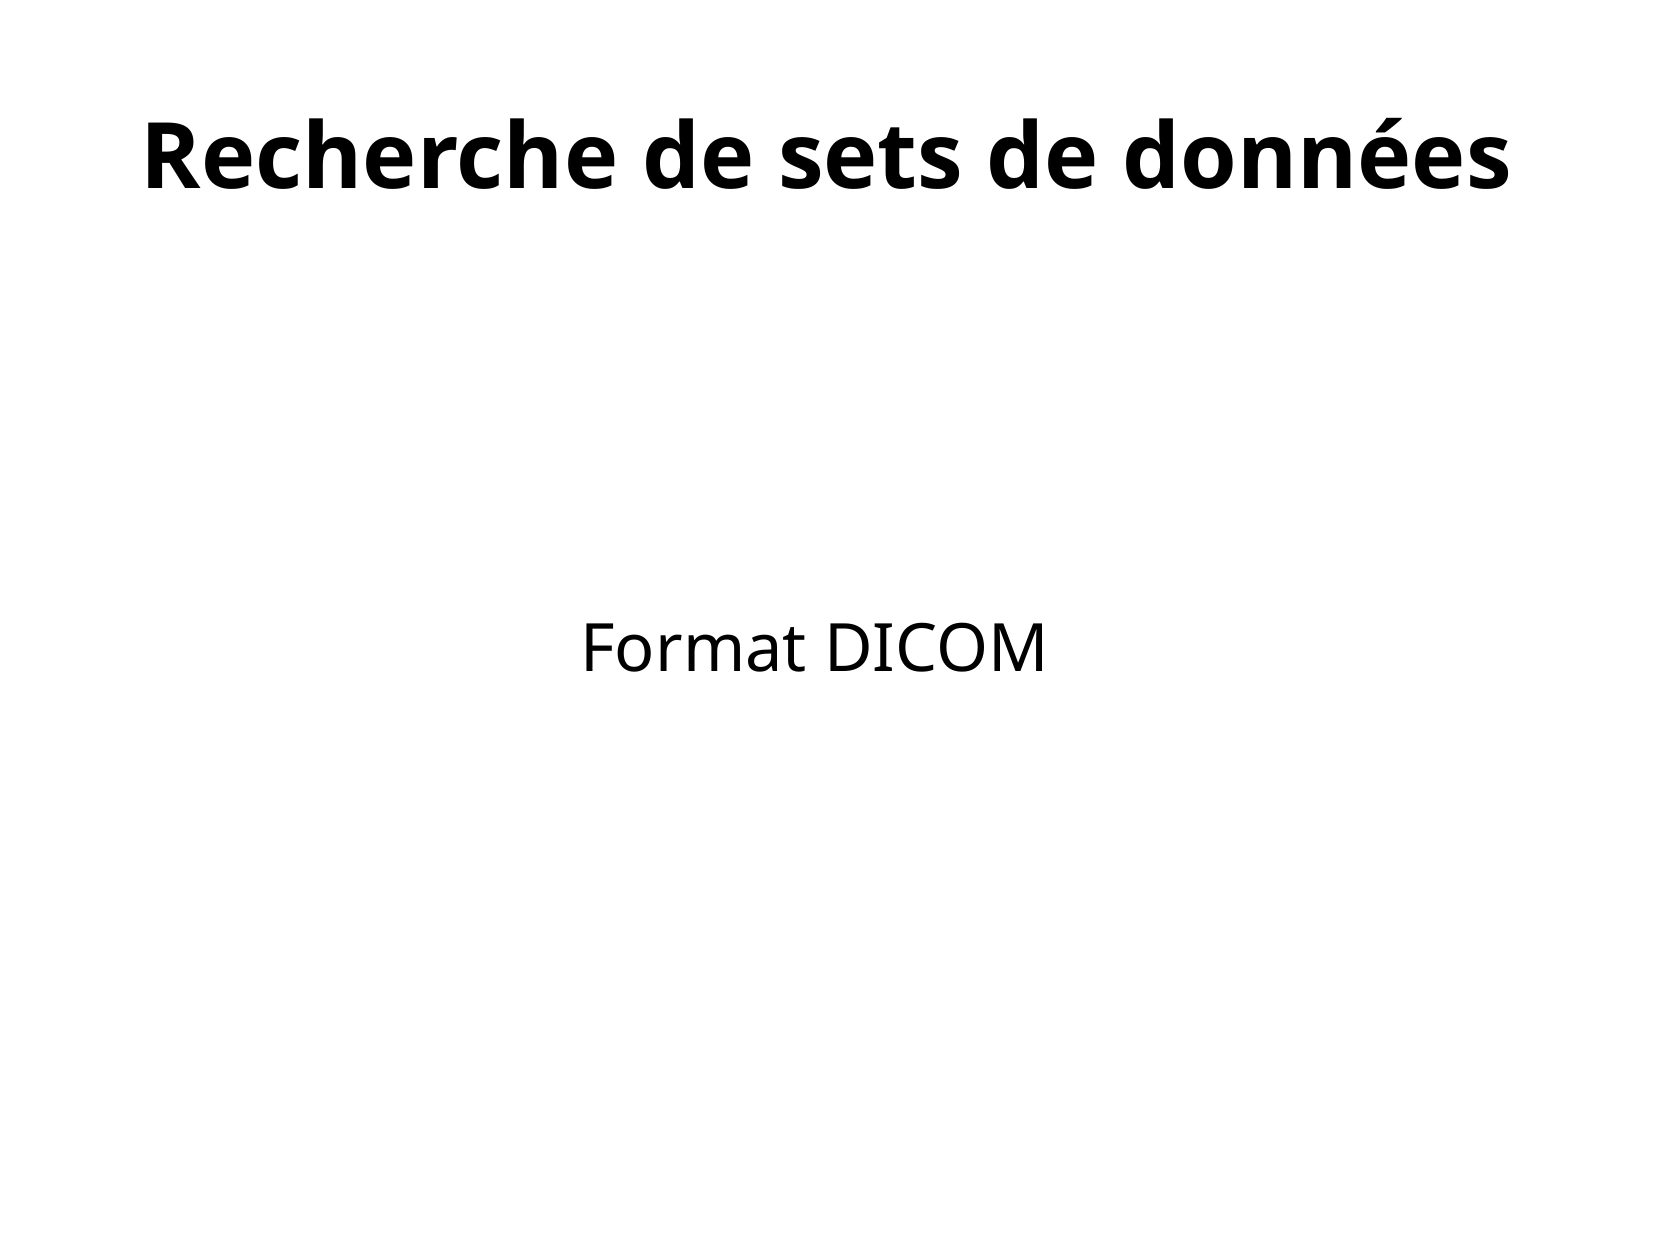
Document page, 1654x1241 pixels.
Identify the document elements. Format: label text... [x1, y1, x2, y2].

list Format DICOM [70, 600, 1560, 686]
title Recherche de sets de données [82, 49, 1571, 257]
